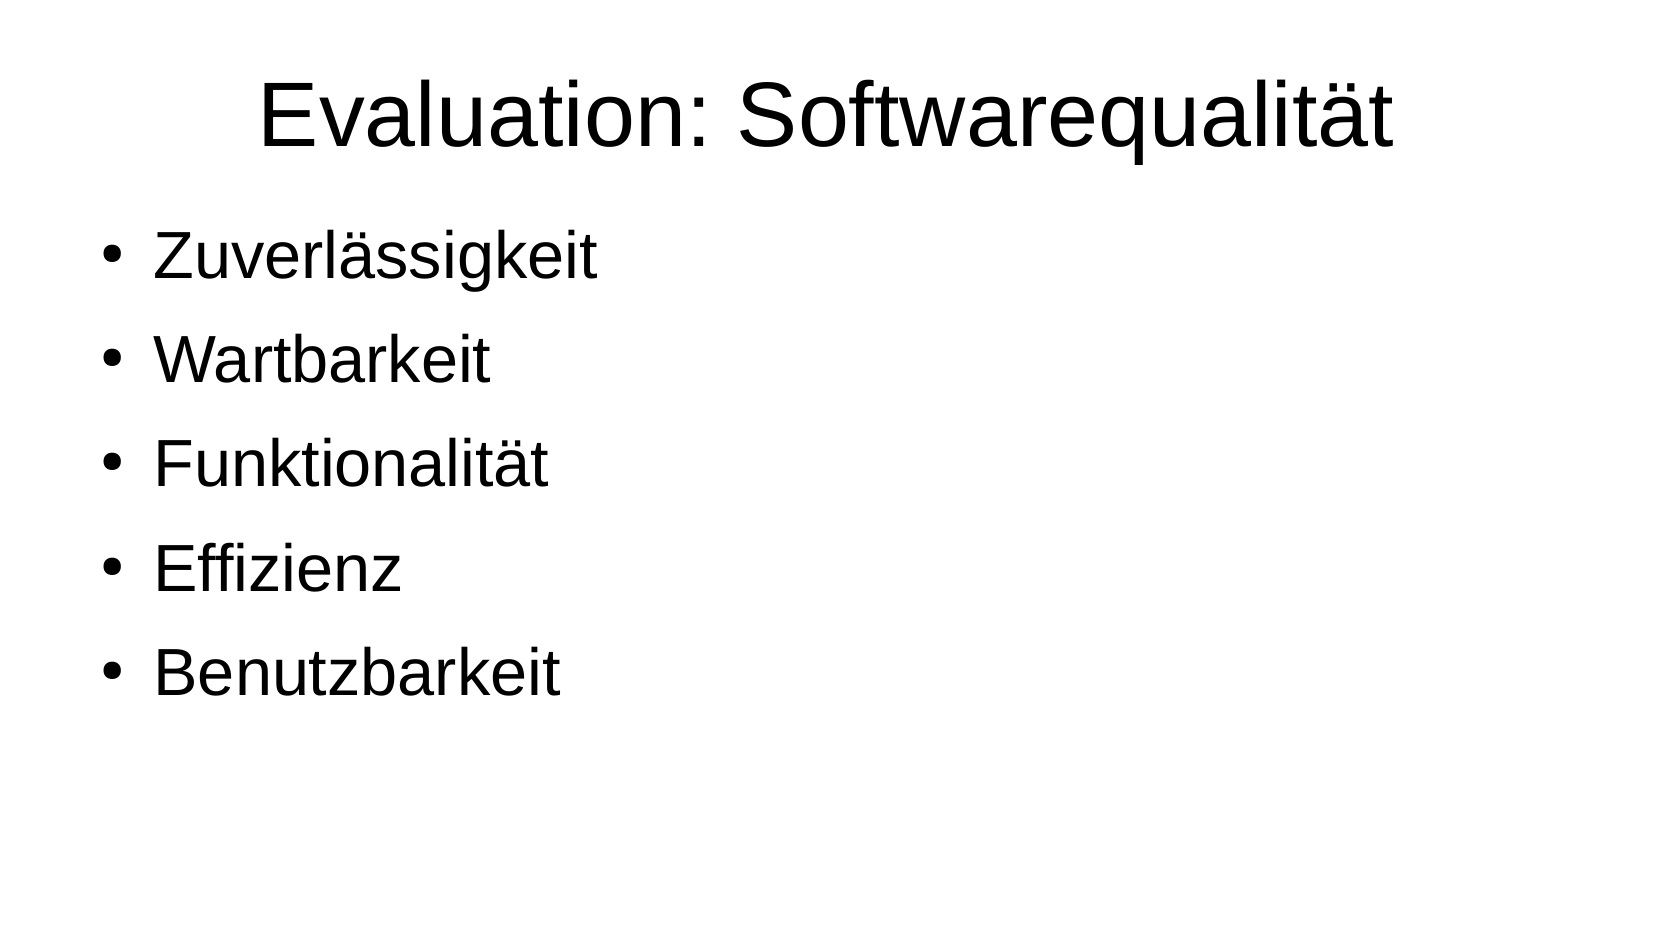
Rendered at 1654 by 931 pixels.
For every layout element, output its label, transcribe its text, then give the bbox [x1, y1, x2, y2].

title Evaluation: Softwarequalität [82, 37, 1571, 193]
list Zuverlässigkeit Wartbarkeit Funktionalität Effizienz Benutzbarkeit [82, 217, 1571, 758]
